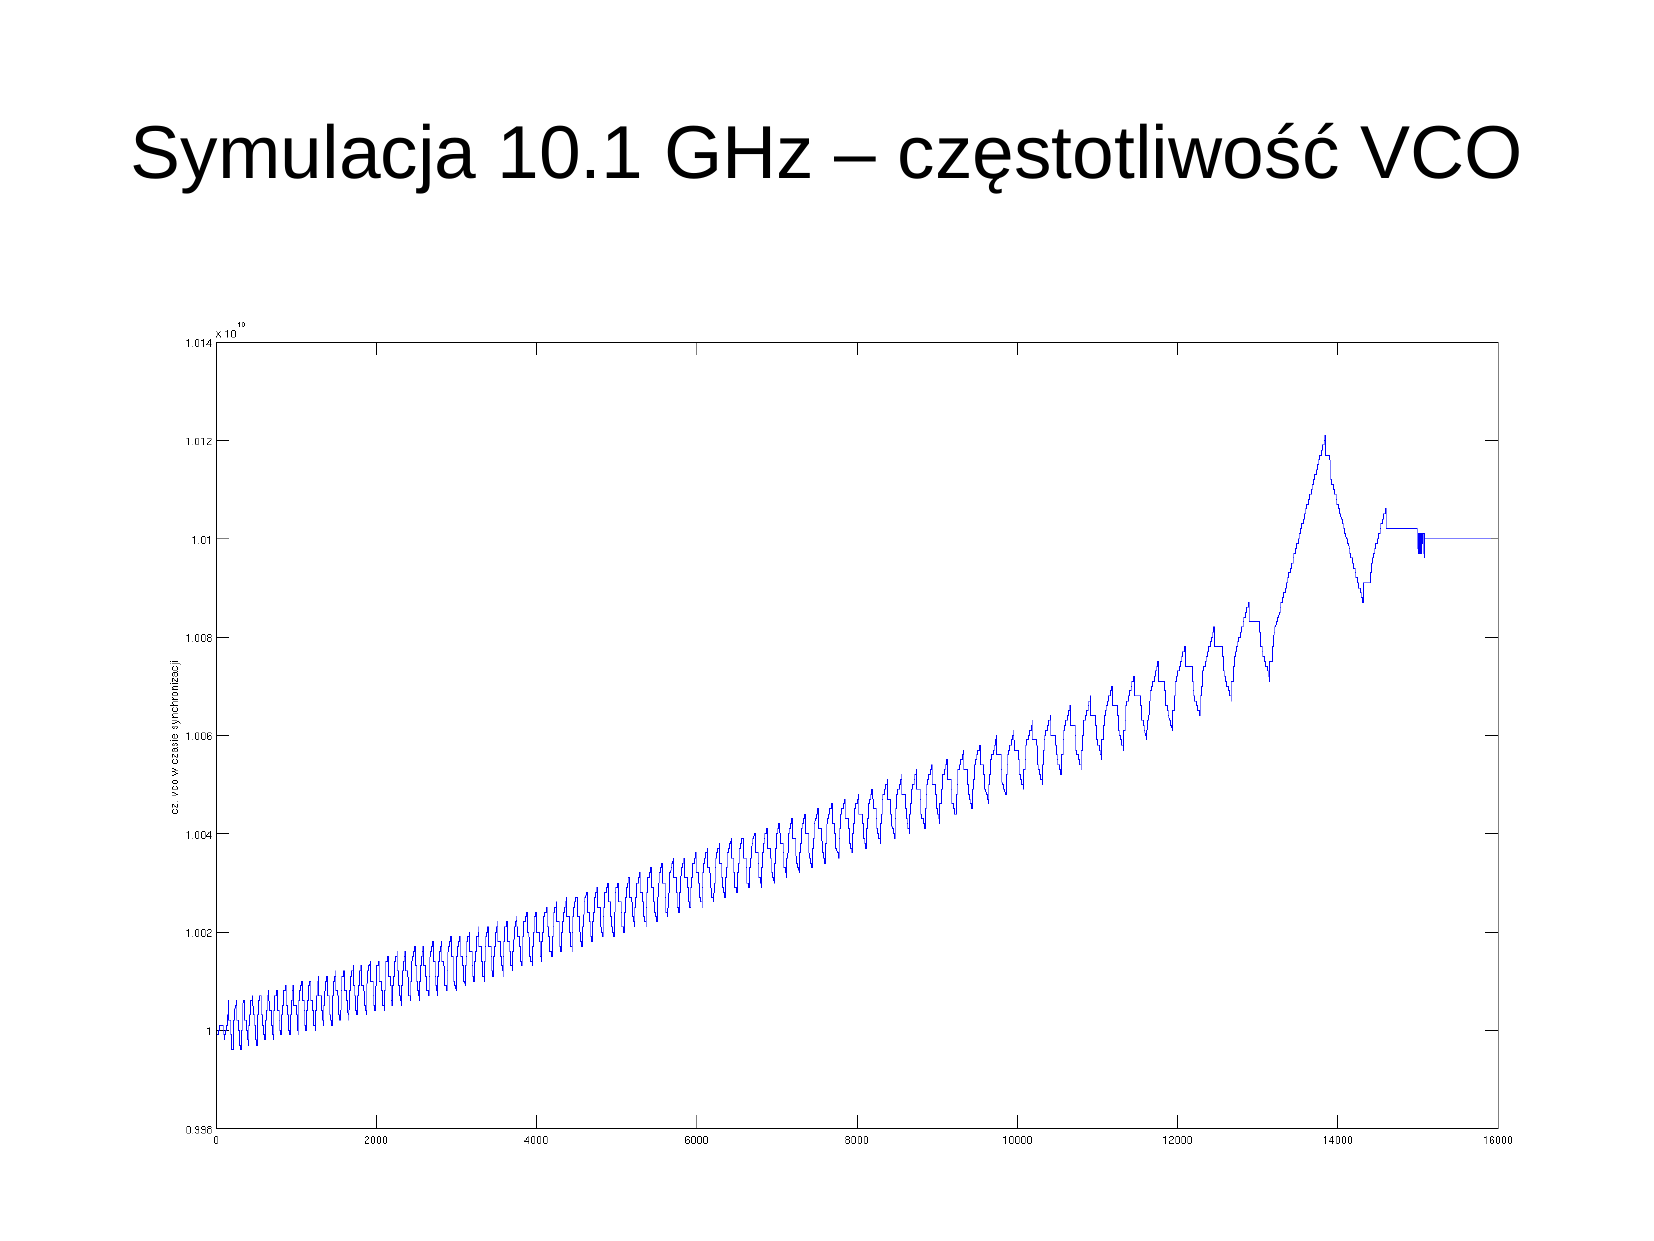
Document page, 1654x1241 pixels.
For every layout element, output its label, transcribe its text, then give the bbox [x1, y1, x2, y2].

picture [0, 269, 1654, 1234]
title Symulacja 10.1 GHz – częstotliwość VCO [82, 49, 1571, 257]
